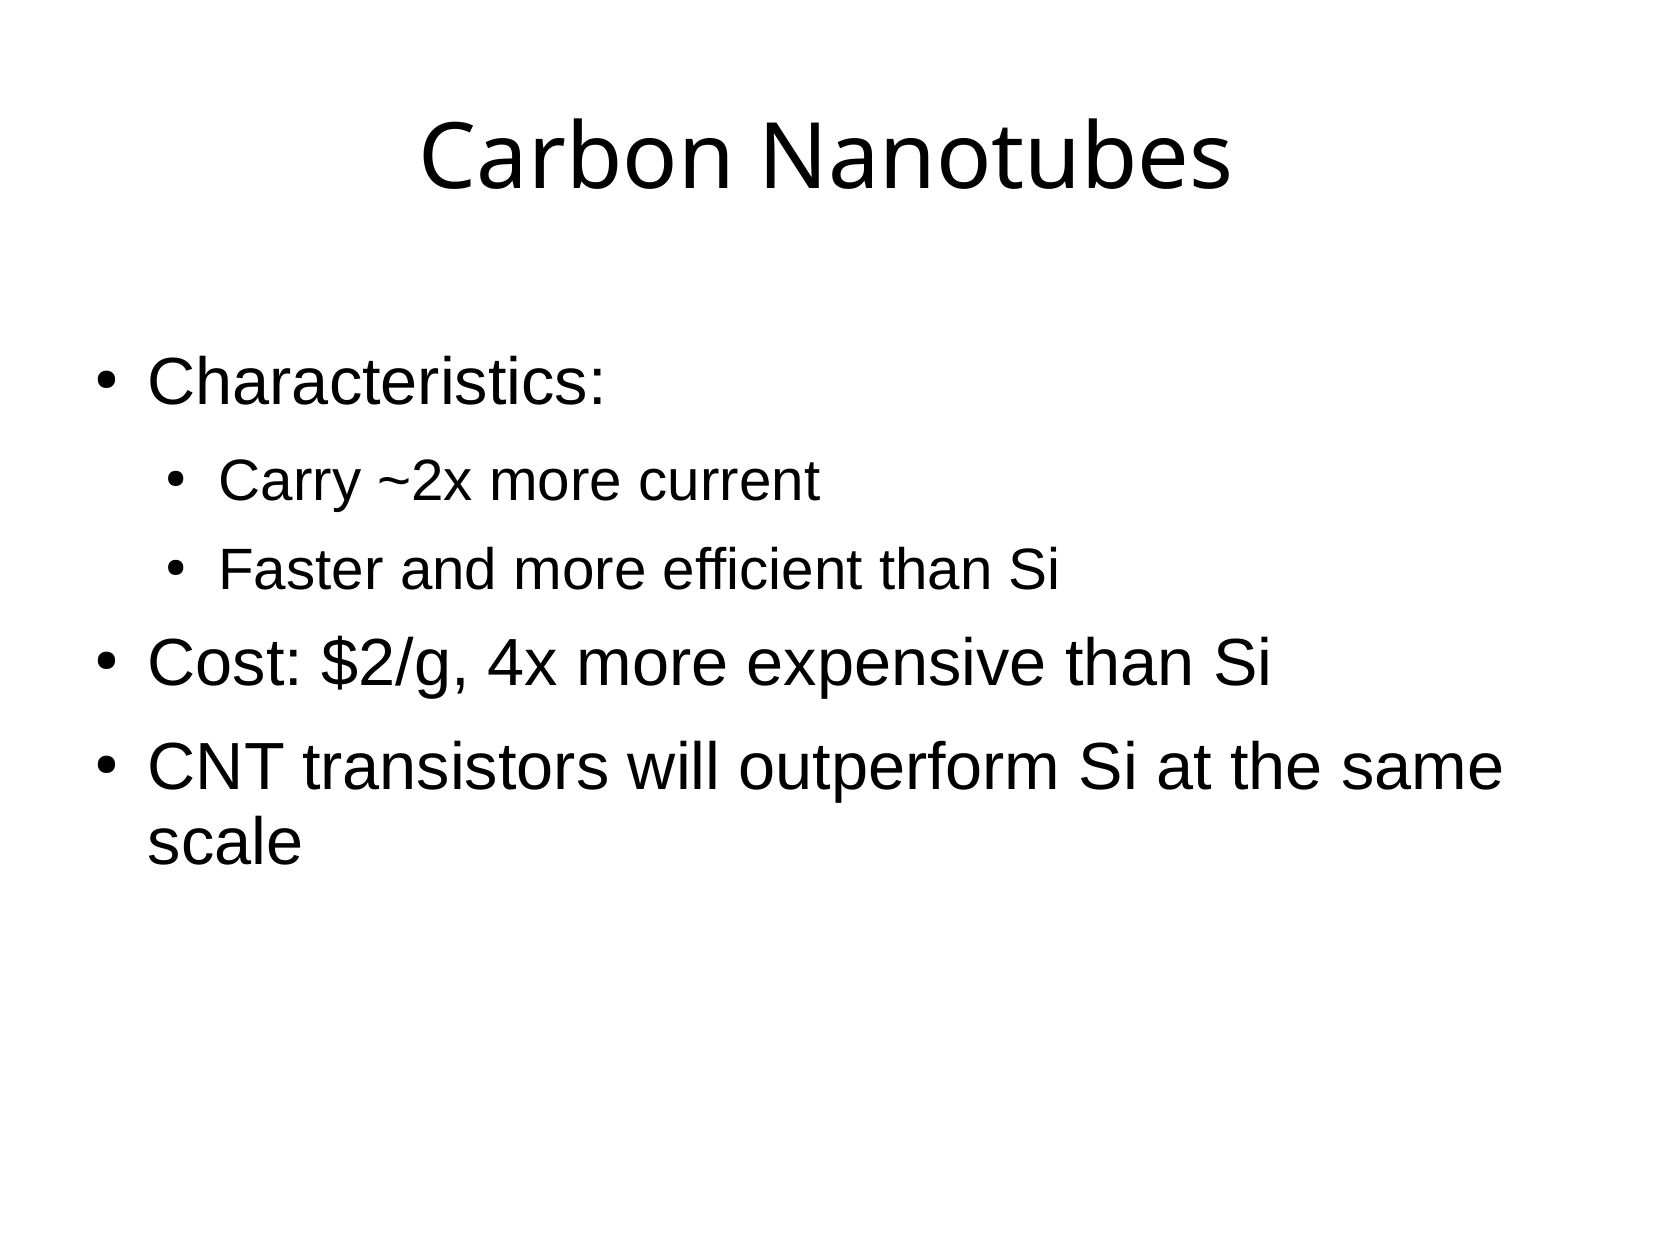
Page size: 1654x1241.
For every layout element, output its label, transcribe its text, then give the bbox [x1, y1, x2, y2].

title Carbon Nanotubes [82, 49, 1571, 257]
list Characteristics: Carry ~2x more current Faster and more efficient than Si Cost: $2/g, 4x more expensive than Si CNT transistors will outperform Si at the same scale [76, 343, 1565, 1063]
